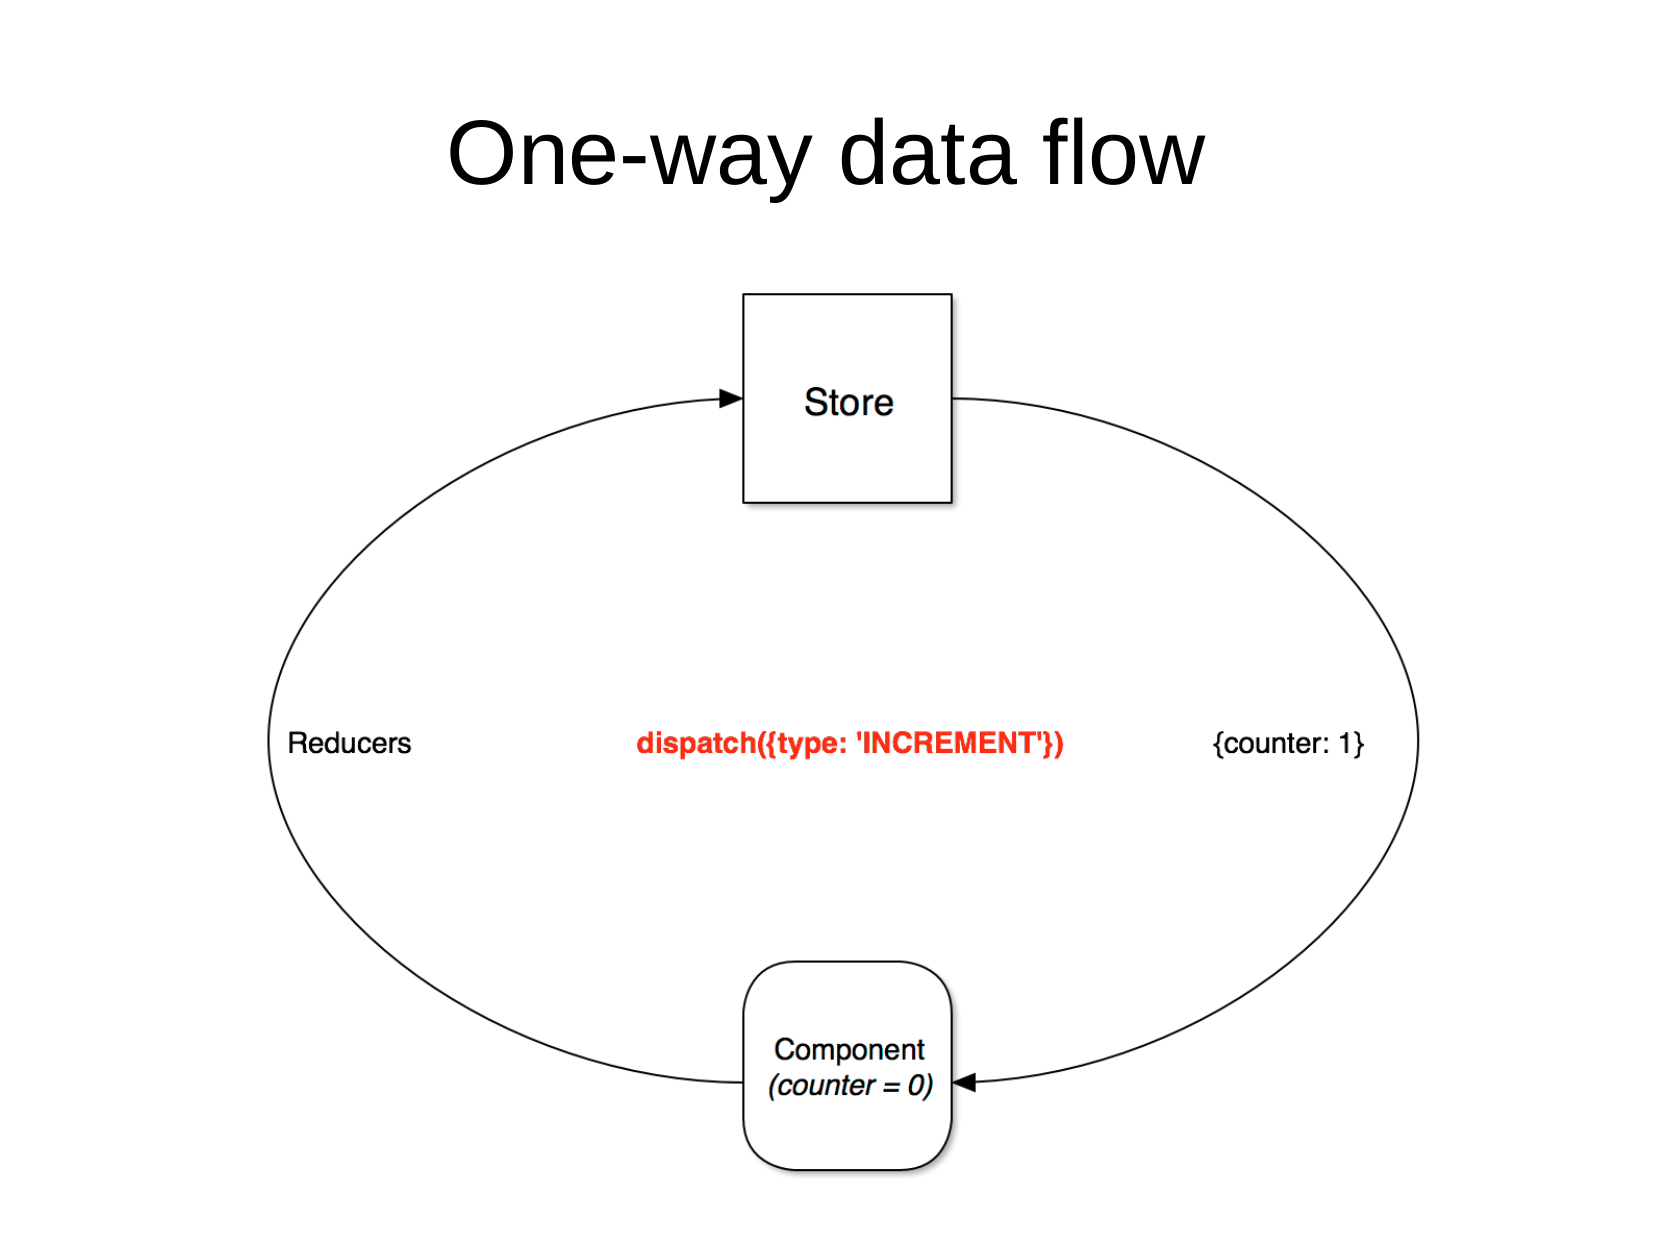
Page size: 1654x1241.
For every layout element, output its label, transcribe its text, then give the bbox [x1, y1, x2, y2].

title One-way data flow [82, 49, 1571, 257]
picture [180, 239, 1513, 1240]
